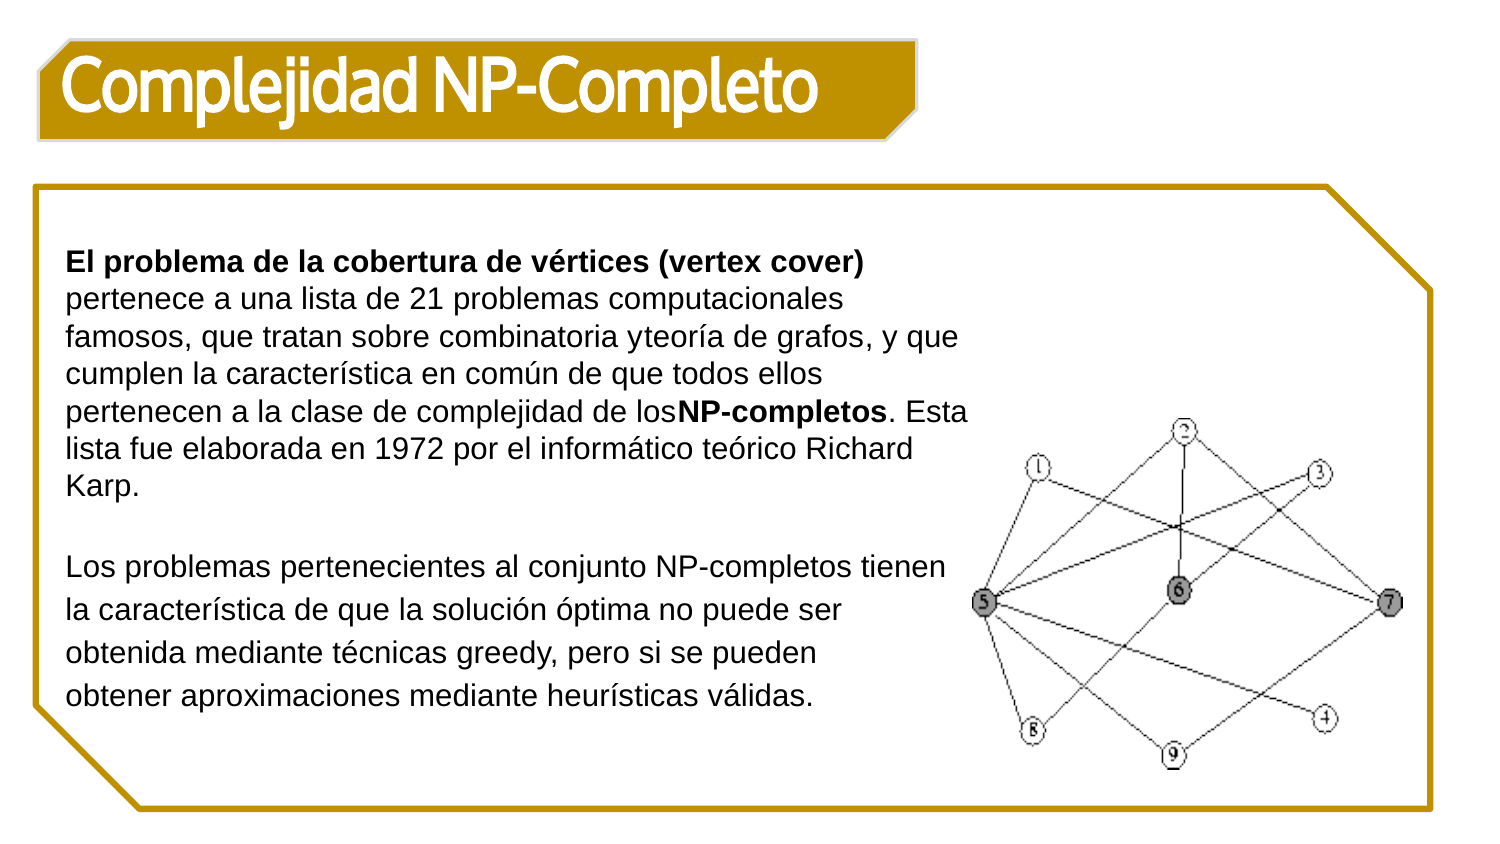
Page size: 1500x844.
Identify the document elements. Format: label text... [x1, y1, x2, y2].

picture [972, 418, 1403, 770]
text_box El problema de la cobertura de vértices (vertex cover) pertenece a una lista de 21 problemas computacionales famosos, que tratan sobre combinatoria y teoría de grafos, y que cumplen la característica en común de que todos ellos pertenecen a la clase de complejidad de los NP-completos. Esta lista fue elaborada en 1972 por el informático teórico Richard Karp. Los problemas pertenecientes al conjunto NP-completos tienen la característica de que la solución óptima no puede ser obtenida mediante técnicas greedy, pero si se pueden obtener aproximaciones mediante heurísticas válidas. [50, 226, 984, 770]
text_box [38, 39, 917, 141]
